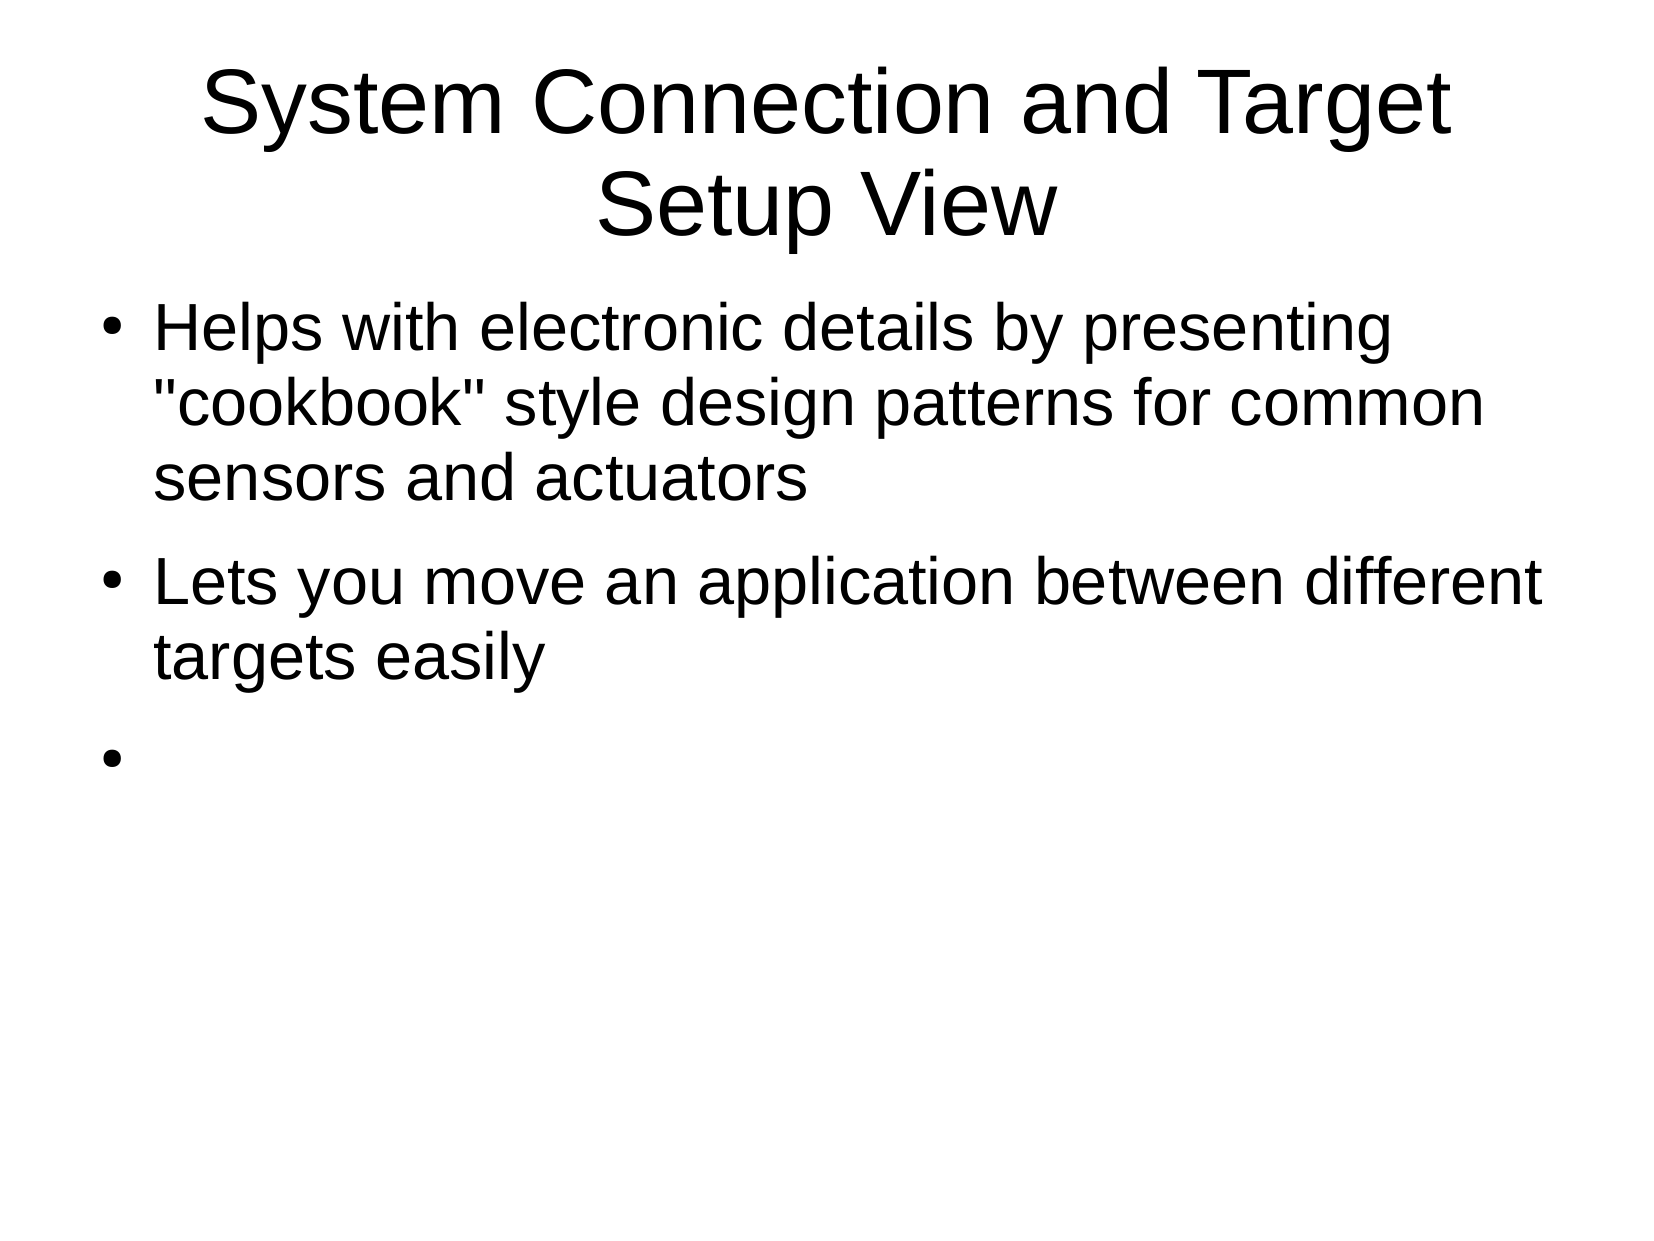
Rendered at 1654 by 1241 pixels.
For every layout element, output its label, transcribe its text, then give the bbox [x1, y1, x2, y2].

title System Connection and Target Setup View [82, 49, 1571, 257]
list Helps with electronic details by presenting "cookbook" style design patterns for common sensors and actuators Lets you move an application between different targets easily [82, 290, 1571, 1109]
